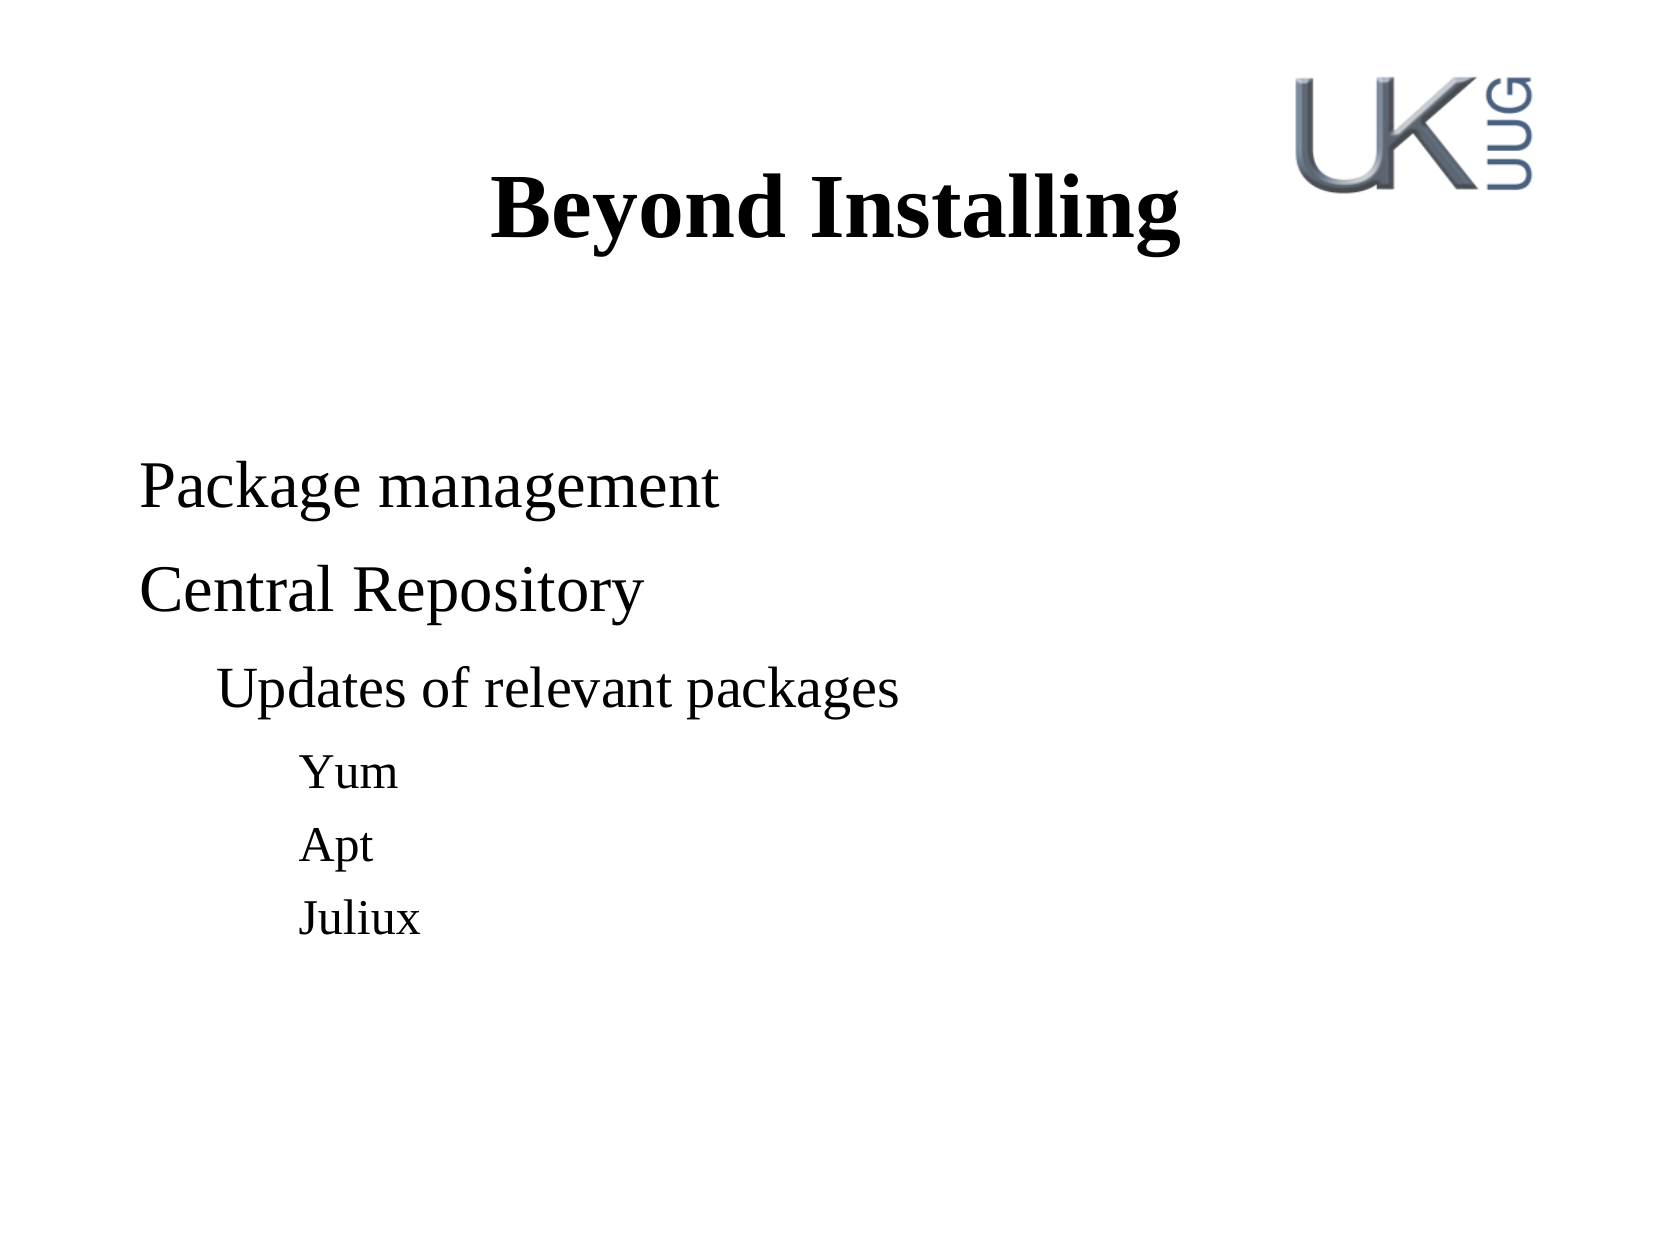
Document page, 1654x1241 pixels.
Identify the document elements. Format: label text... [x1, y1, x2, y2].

list Package management Central Repository Updates of relevant packages Yum Apt Juliux [121, 344, 1534, 1127]
picture [1289, 74, 1538, 196]
title Beyond Installing [121, 102, 1534, 311]
